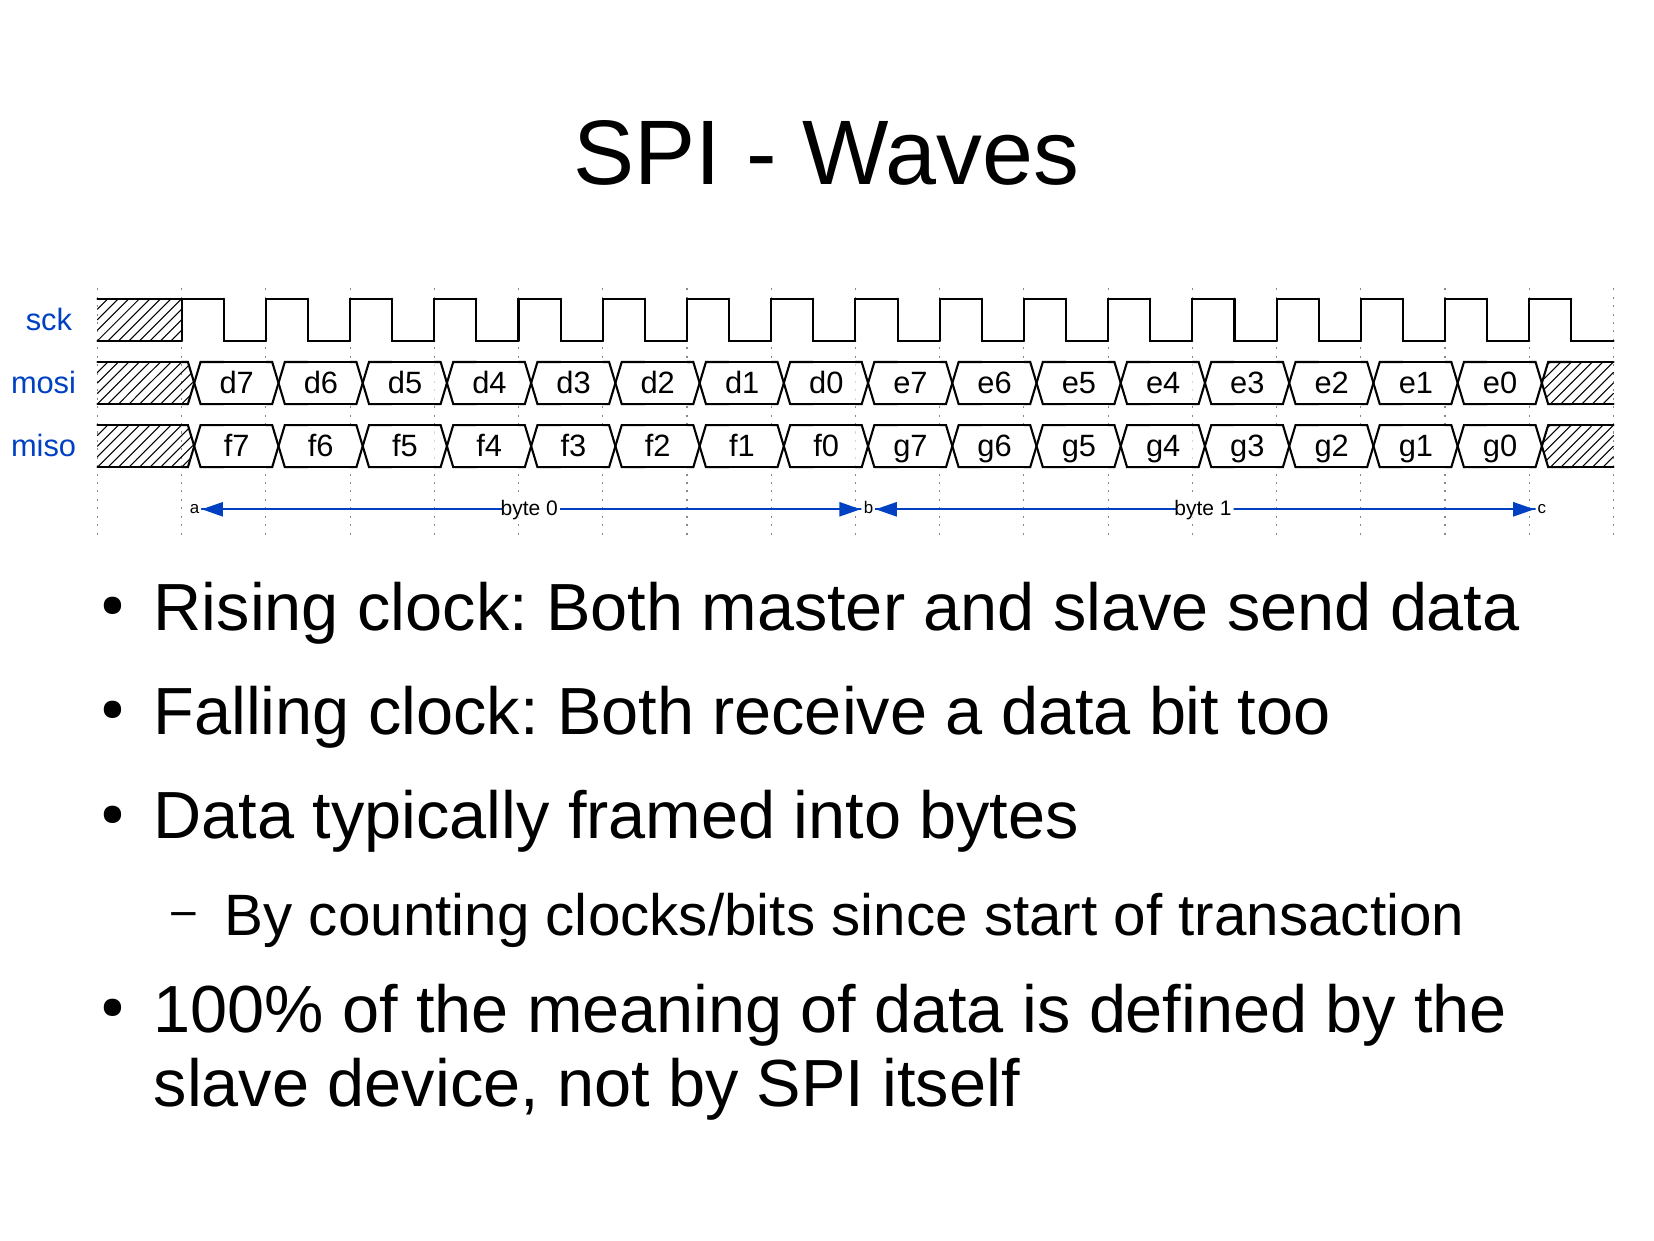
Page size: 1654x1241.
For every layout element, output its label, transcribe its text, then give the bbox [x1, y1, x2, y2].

list Rising clock: Both master and slave send data Falling clock: Both receive a data bit too Data typically framed into bytes By counting clocks/bits since start of transaction 100% of the meaning of data is defined by the slave device, not by SPI itself [82, 570, 1572, 1156]
picture [0, 287, 1654, 540]
title SPI - Waves [82, 49, 1571, 257]
